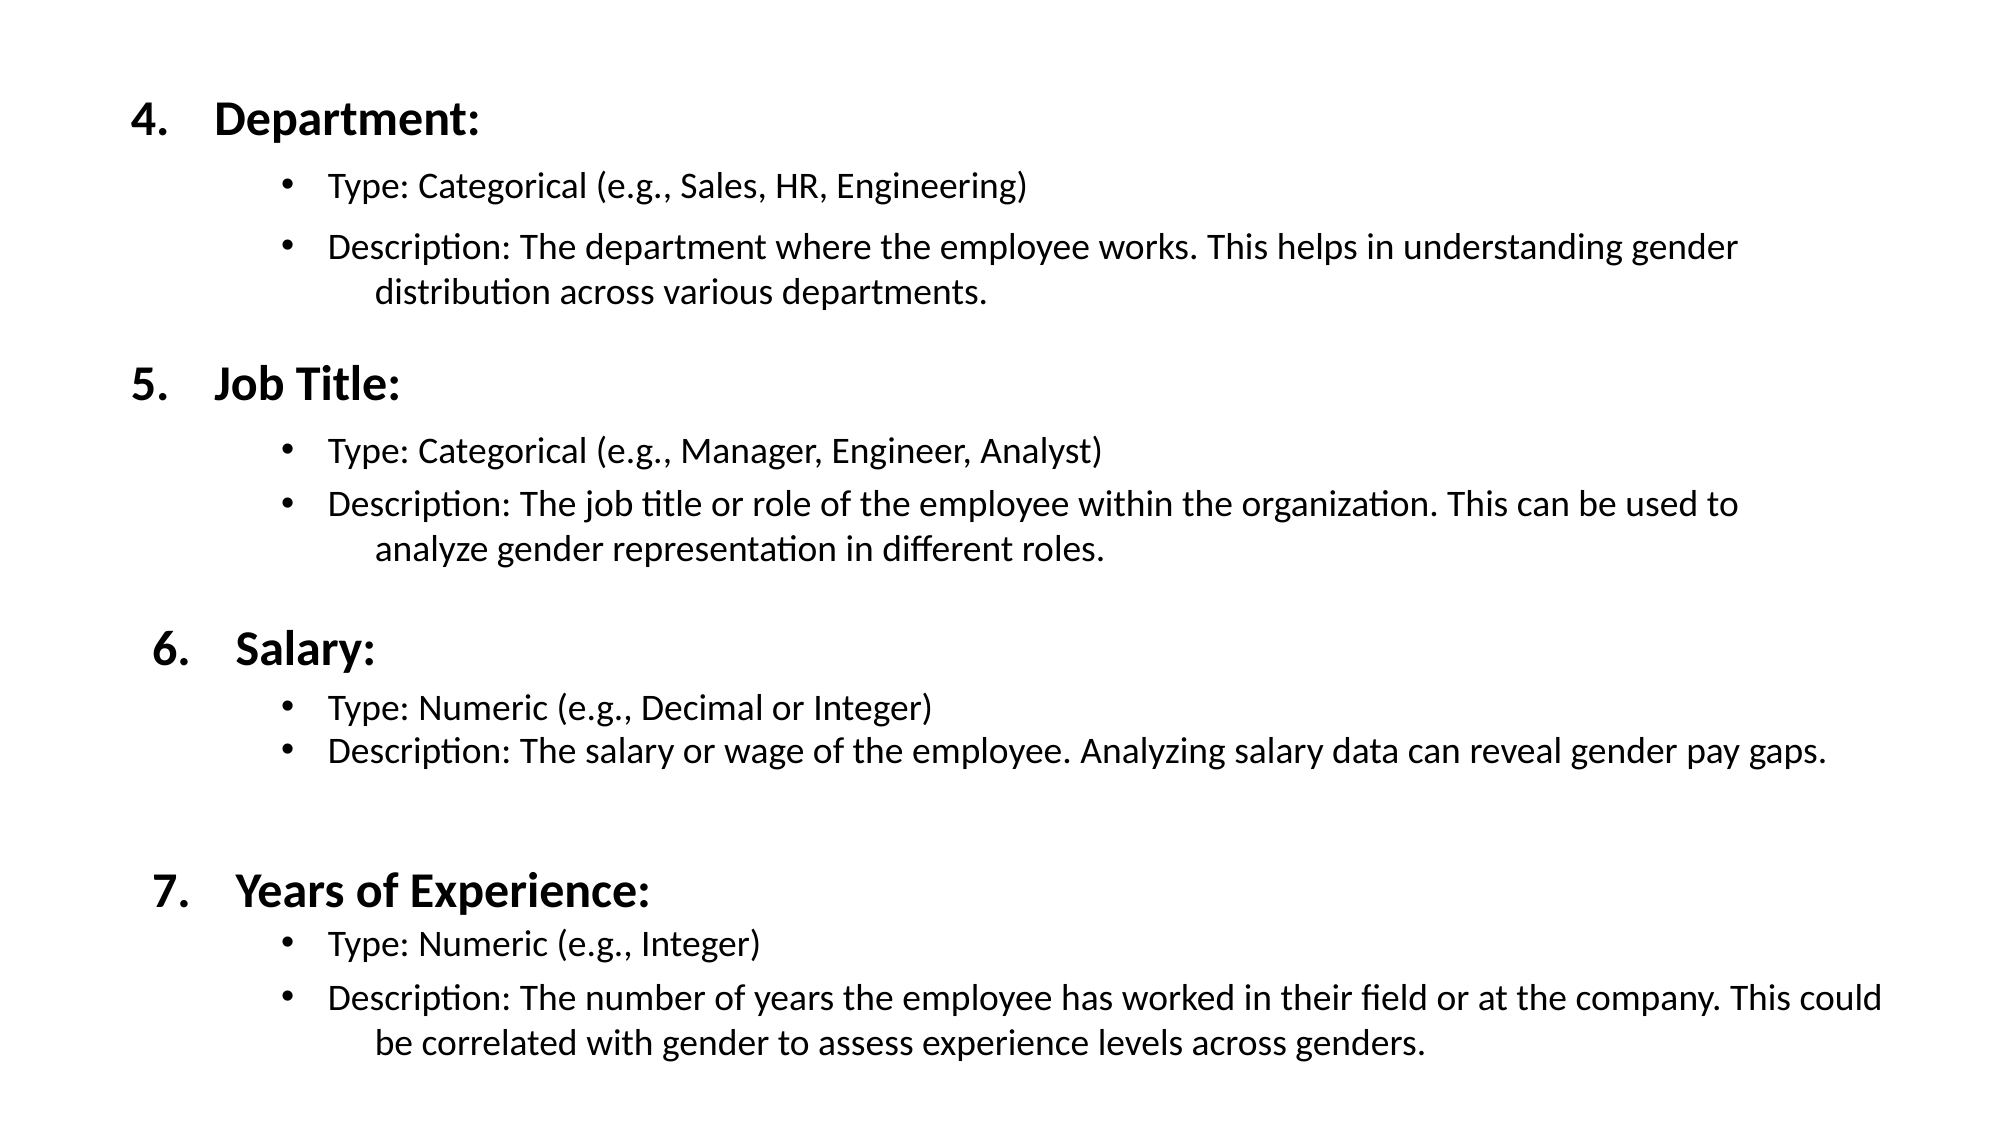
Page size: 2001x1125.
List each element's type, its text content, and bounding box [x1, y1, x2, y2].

text_box Type: Categorical (e.g., Manager, Engineer, Analyst) [266, 418, 1167, 471]
text_box Description: The number of years the employee has worked in their field or at the company. This could be correlated with gender to assess experience levels across genders. [266, 965, 1940, 1072]
text_box 4. Department: [115, 78, 1117, 154]
text_box Type: Categorical (e.g., Sales, HR, Engineering) [266, 153, 1268, 214]
text_box 5. Job Title: [115, 343, 975, 419]
text_box Type: Numeric (e.g., Decimal or Integer) [266, 675, 1161, 718]
text_box Description: The department where the employee works. This helps in understanding gender distribution across various departments. [266, 214, 1852, 321]
text_box Description: The salary or wage of the employee. Analyzing salary data can reveal gender pay gaps. [266, 718, 1846, 825]
text_box Type: Numeric (e.g., Integer) [266, 911, 1268, 965]
text_box Description: The job title or role of the employee within the organization. This can be used to analyze gender representation in different roles. [266, 471, 1852, 578]
text_box 7. Years of Experience: [137, 849, 1139, 926]
text_box 6. Salary: [137, 608, 1235, 684]
